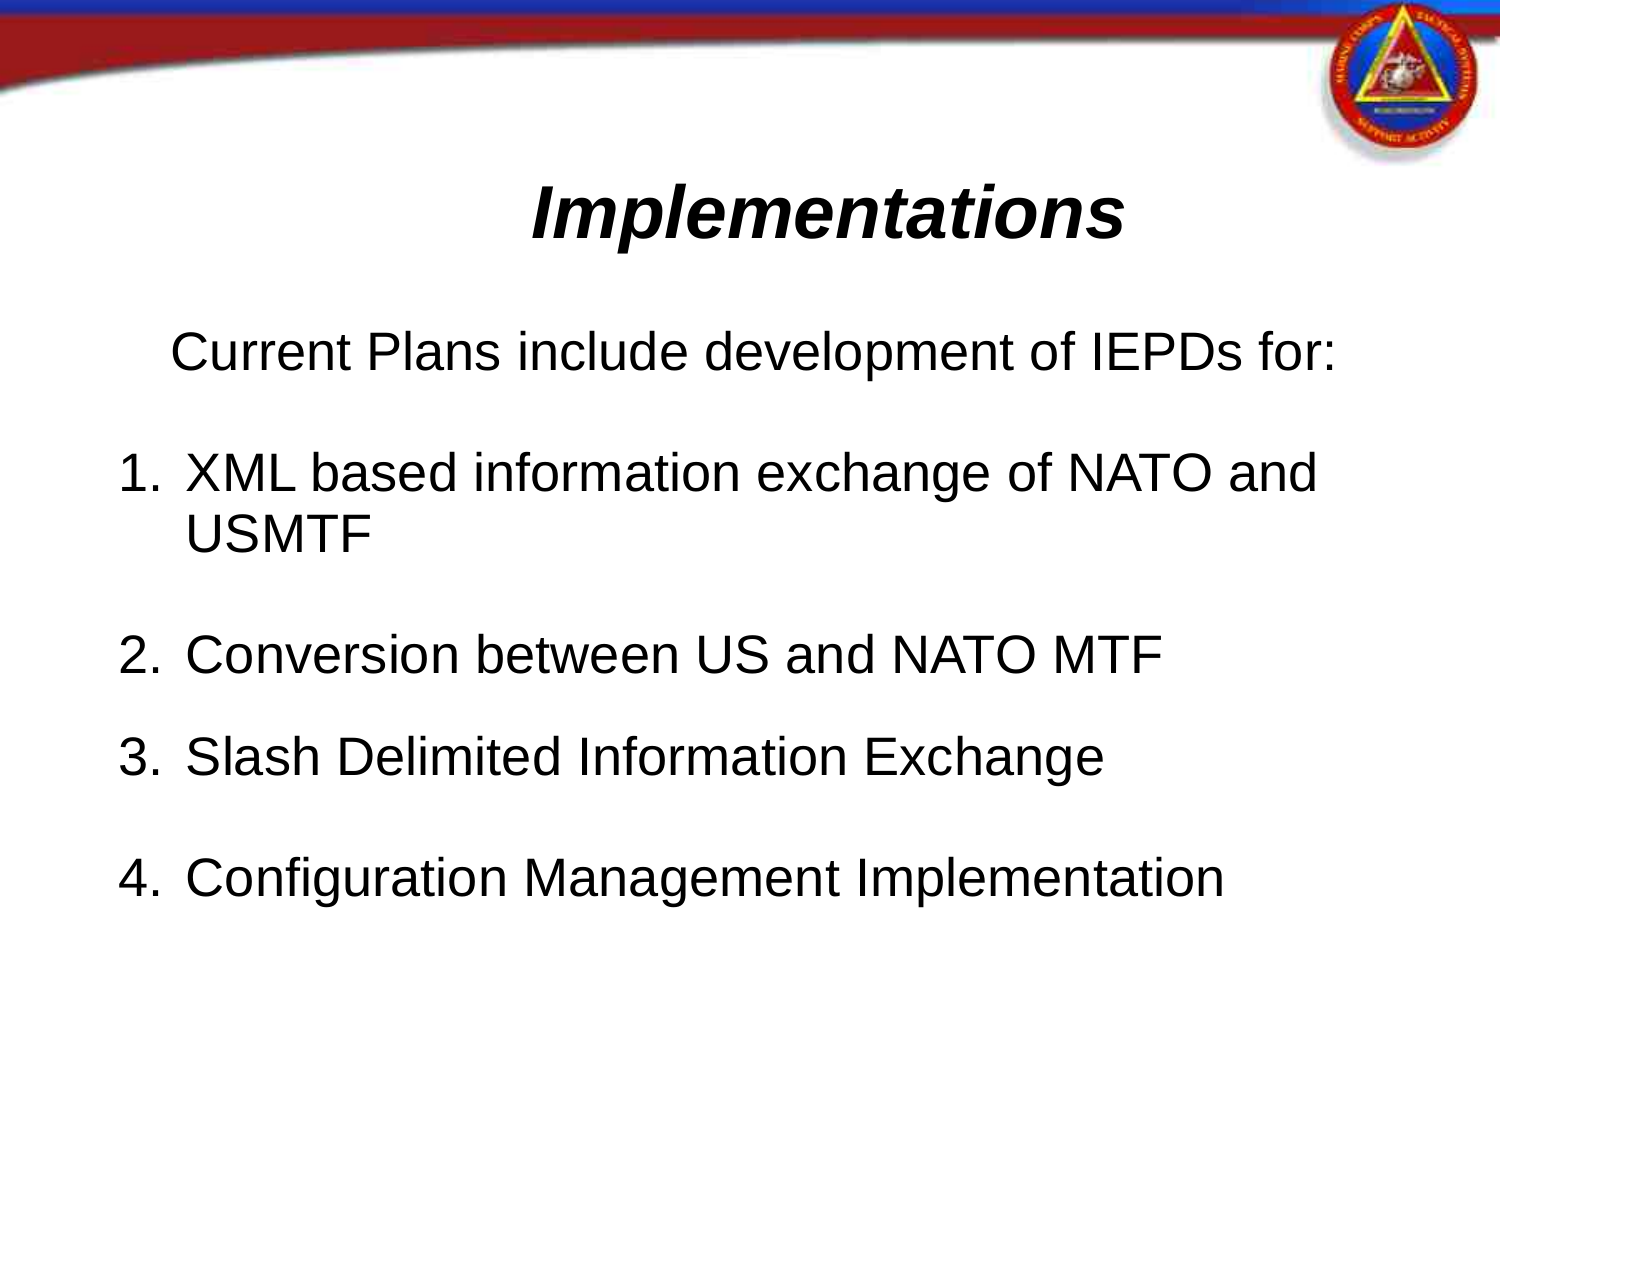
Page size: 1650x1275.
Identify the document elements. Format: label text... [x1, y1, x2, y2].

text_box Implementations [103, 163, 1535, 249]
picture [0, 0, 1500, 175]
text_box Current Plans include development of IEPDs for: XML based information exchange of NATO and USMTF Conversion between US and NATO MTF Slash Delimited Information Exchange Configuration Management Implementation [103, 253, 1499, 961]
